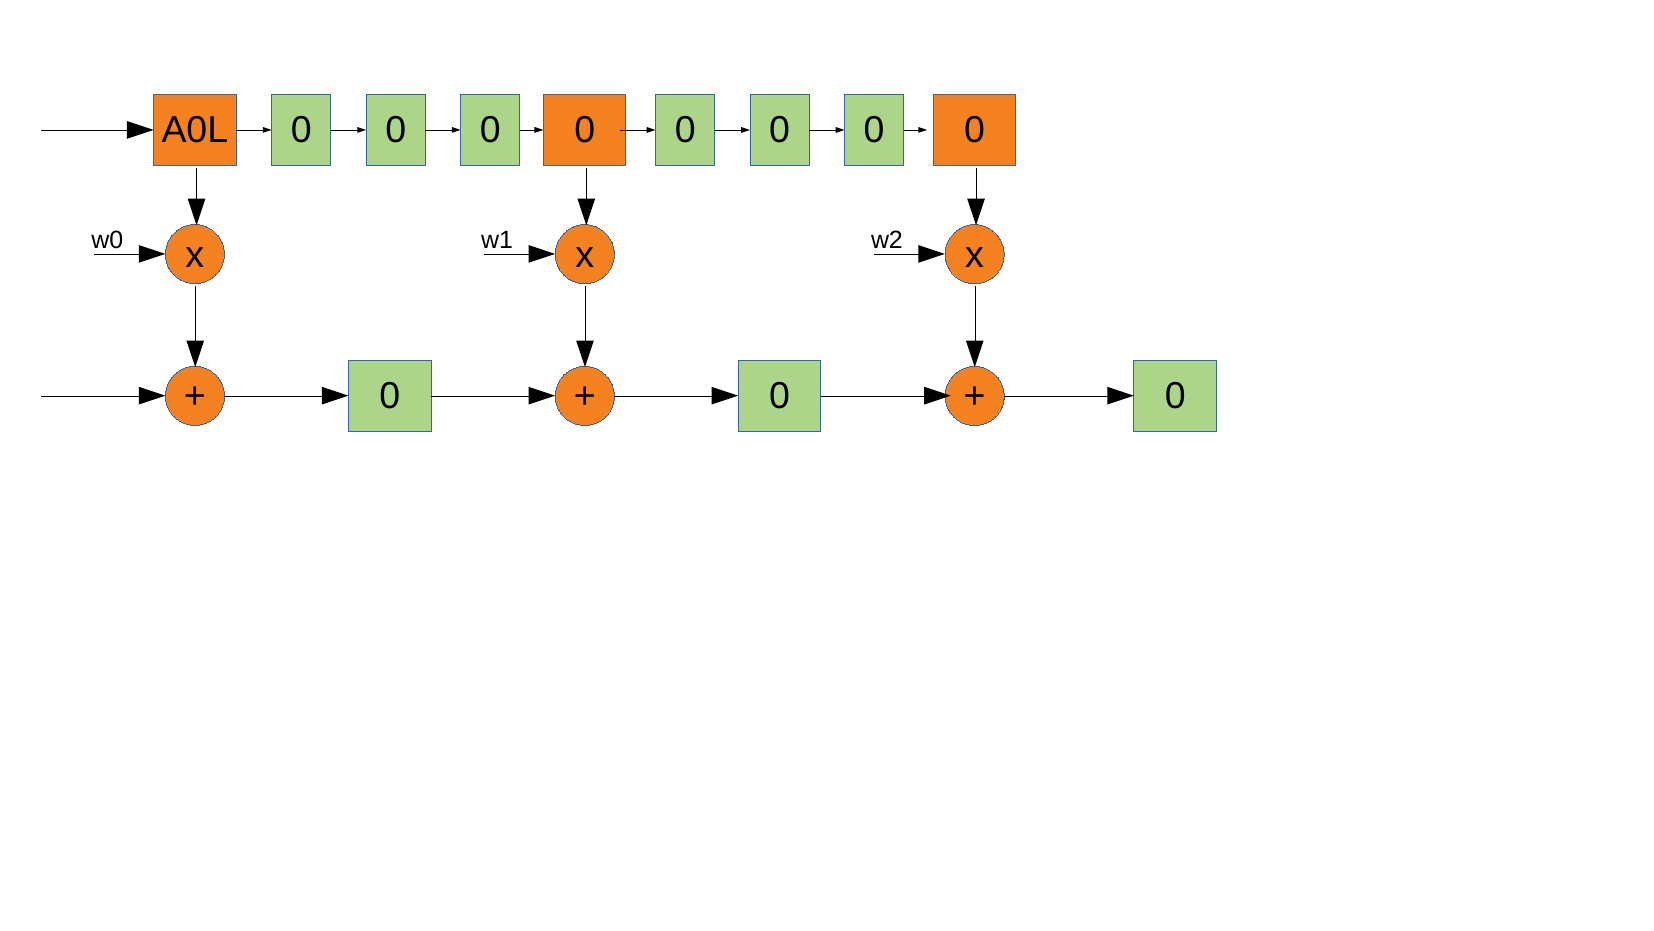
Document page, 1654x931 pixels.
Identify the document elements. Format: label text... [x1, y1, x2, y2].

text_box 0 [366, 94, 426, 166]
text_box x [555, 224, 615, 284]
text_box 0 [348, 360, 432, 432]
text_box 0 [738, 360, 821, 432]
text_box x [165, 224, 225, 284]
text_box 0 [271, 94, 331, 166]
text_box 0 [844, 94, 904, 166]
text_box 0 [460, 94, 520, 166]
text_box w2 [856, 218, 918, 262]
text_box 0 [655, 94, 715, 166]
text_box x [945, 224, 1005, 284]
text_box 0 [933, 94, 1016, 166]
text_box + [945, 366, 1005, 426]
text_box + [555, 366, 615, 426]
text_box + [165, 366, 225, 426]
text_box w0 [76, 218, 139, 262]
text_box 0 [543, 94, 626, 166]
text_box 0 [750, 94, 810, 166]
text_box A0L [153, 94, 237, 166]
text_box w1 [466, 218, 529, 262]
text_box 0 [1133, 360, 1217, 432]
